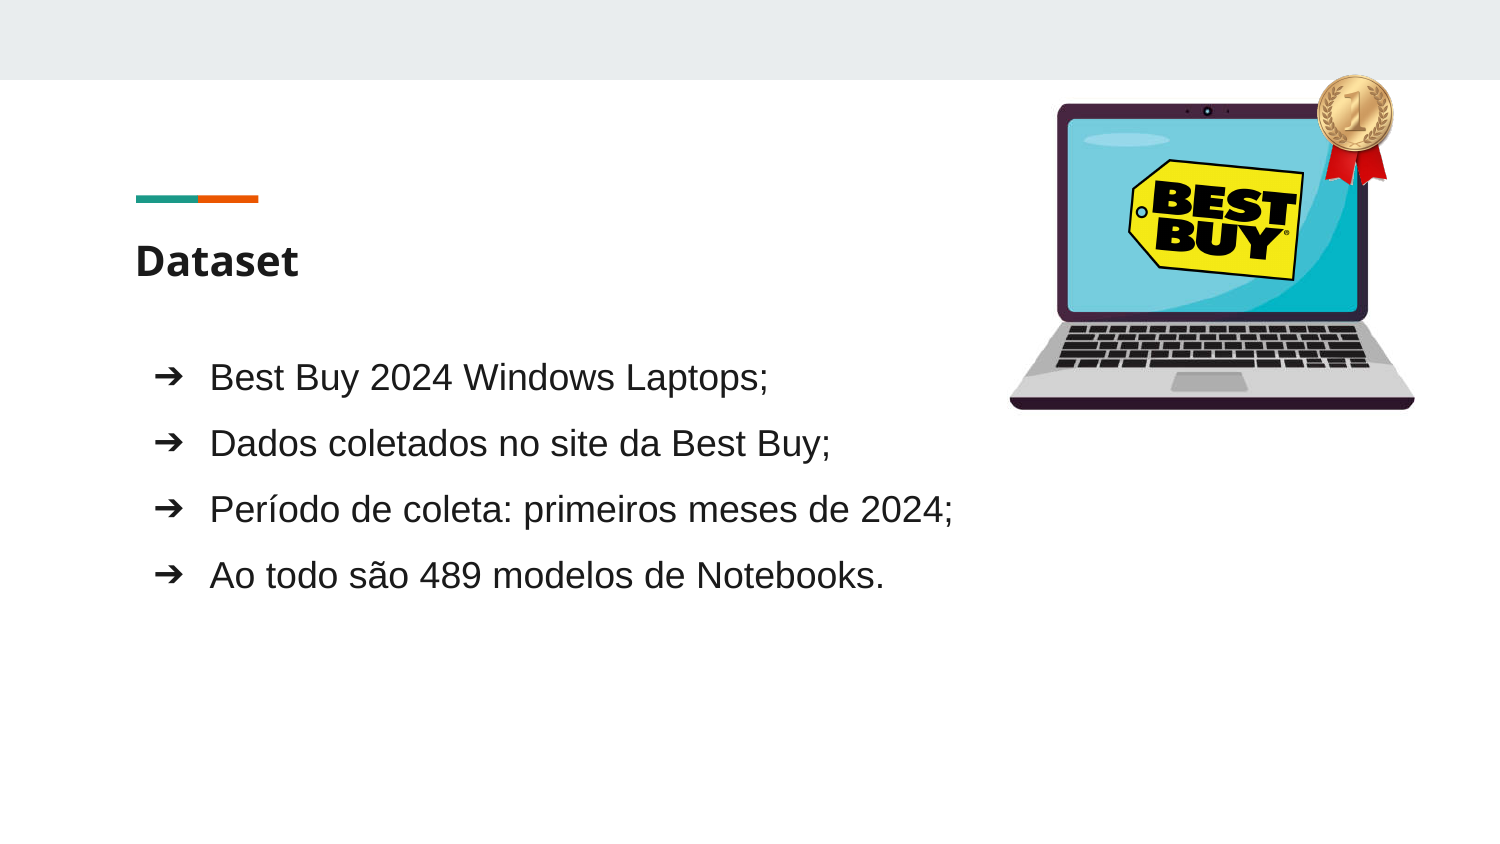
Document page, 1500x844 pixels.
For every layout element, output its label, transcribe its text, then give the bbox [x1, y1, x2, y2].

text_box Best Buy 2024 Windows Laptops; Dados coletados no site da Best Buy; Período de coleta: primeiros meses de 2024; Ao todo são 489 modelos de Notebooks. [119, 338, 1183, 626]
title Dataset [119, 216, 1381, 305]
picture [932, 68, 1500, 506]
